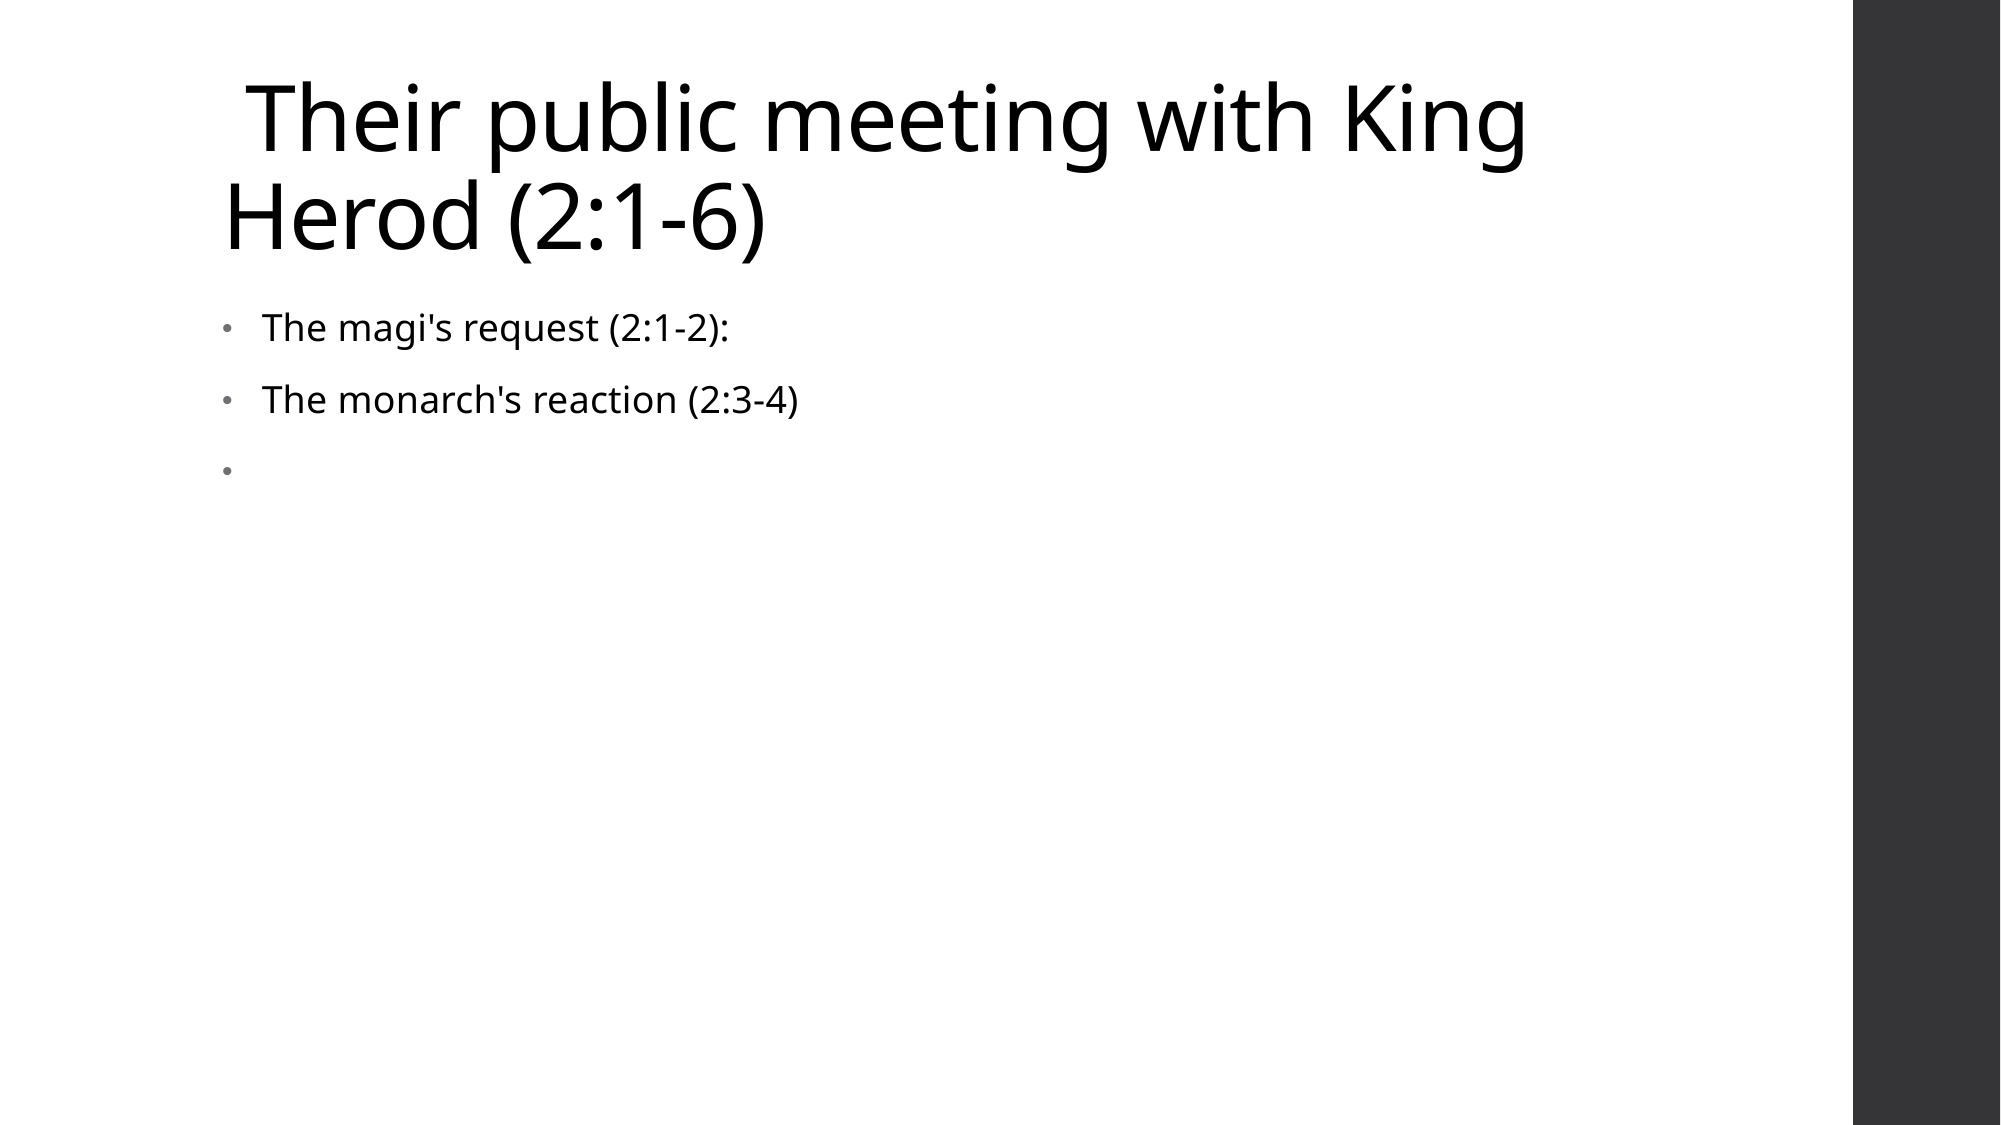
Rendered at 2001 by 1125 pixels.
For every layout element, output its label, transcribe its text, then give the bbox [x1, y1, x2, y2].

list The magi's request (2:1-2): The monarch's reaction (2:3-4) [206, 299, 1617, 1014]
title Their public meeting with King Herod (2:1-6) [206, 60, 1797, 278]
